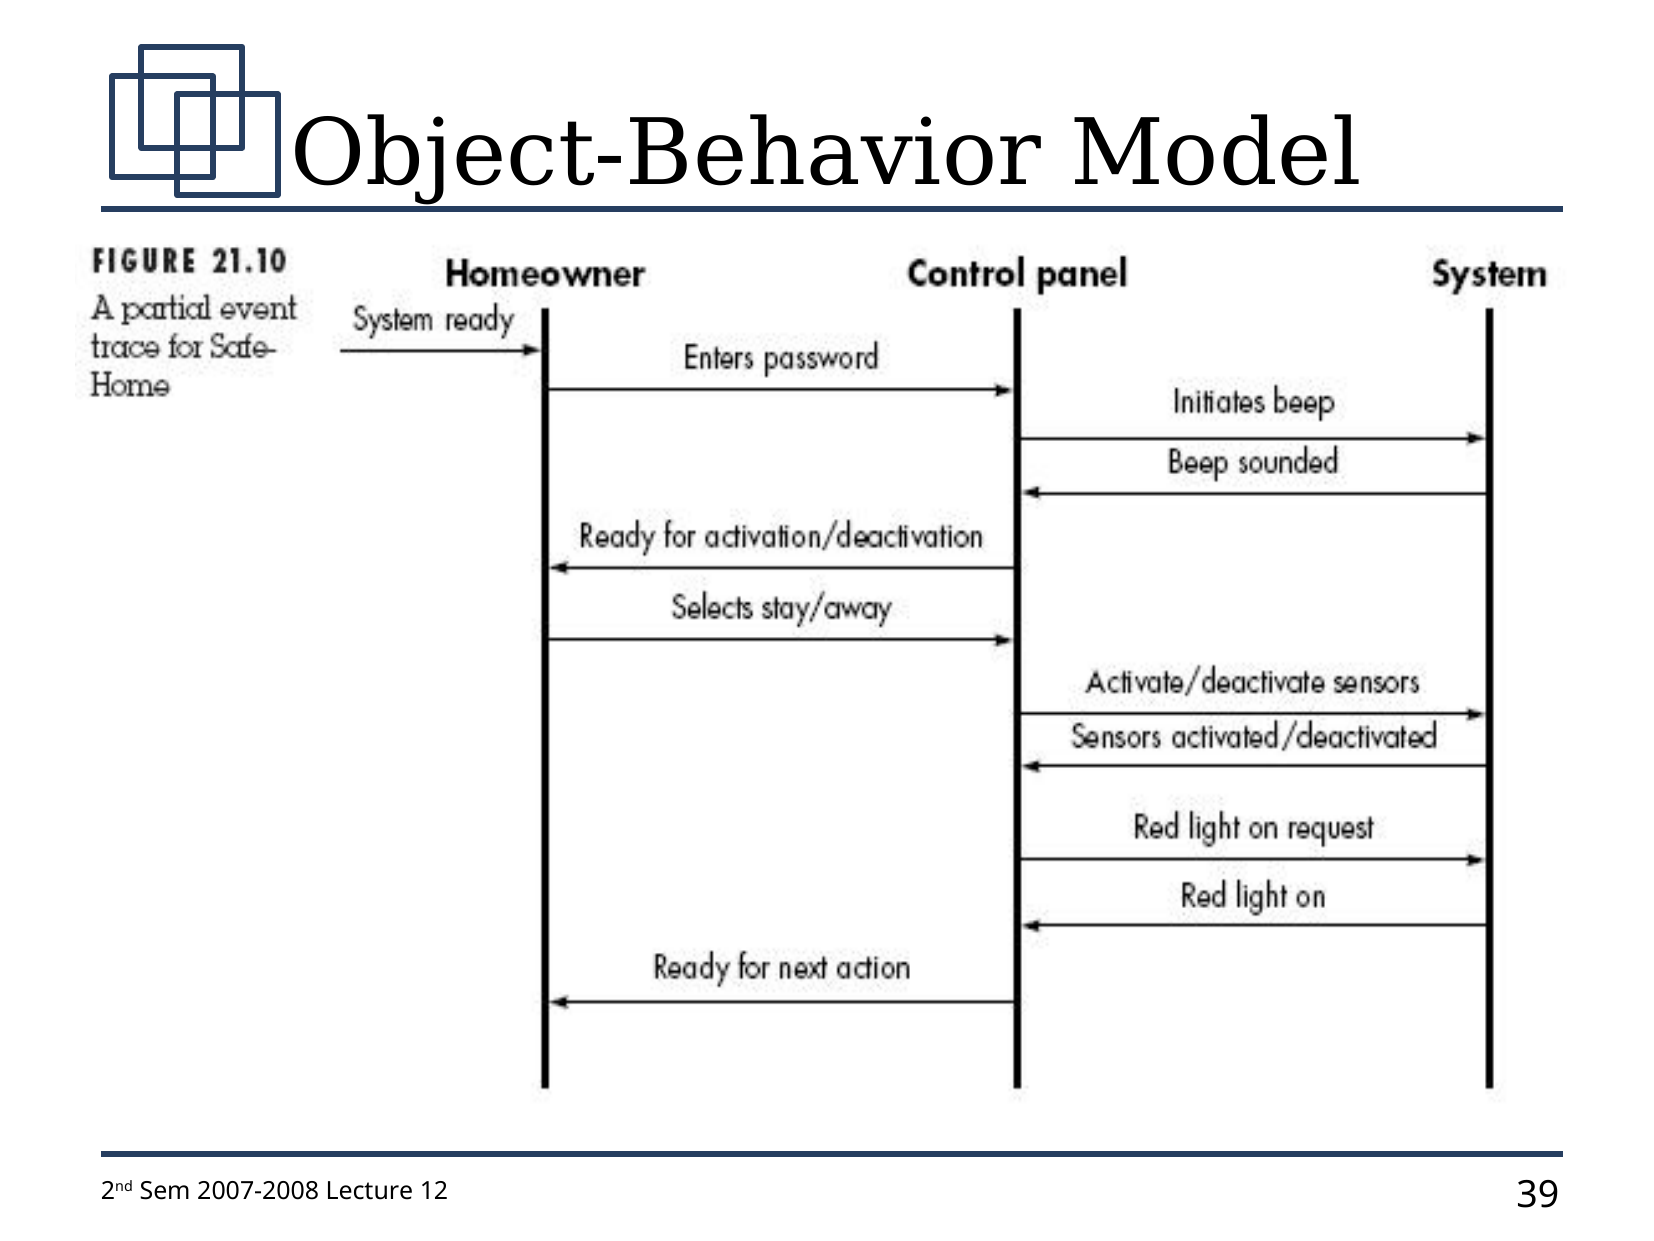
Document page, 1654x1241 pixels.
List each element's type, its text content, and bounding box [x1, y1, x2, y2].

title Object-Behavior Model [82, 49, 1571, 224]
picture [75, 224, 1576, 1126]
